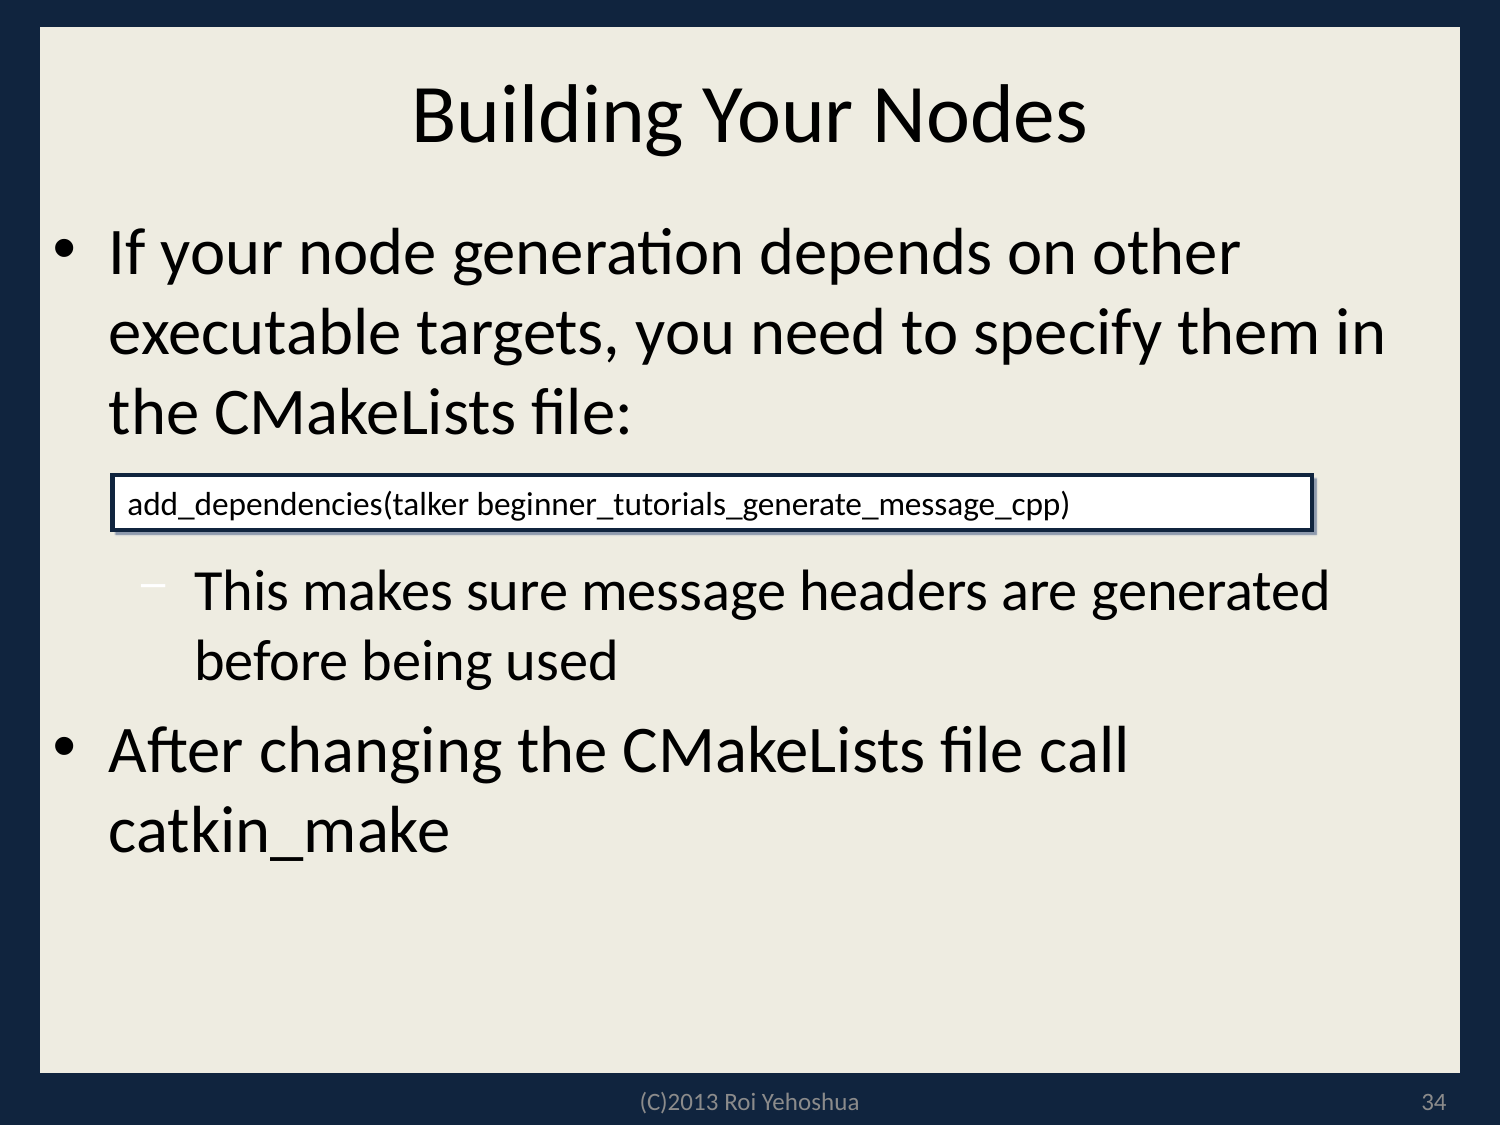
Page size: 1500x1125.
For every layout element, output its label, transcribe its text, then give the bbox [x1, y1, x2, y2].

footer (C)2013 Roi Yehoshua [512, 1074, 988, 1125]
text_box add_dependencies(talker beginner_tutorials_generate_message_cpp) [112, 474, 1313, 530]
title Building Your Nodes [37, 31, 1463, 188]
list If your node generation depends on other executable targets, you need to specify them in the CMakeLists file: This makes sure message headers are generated before being used After changing the CMakeLists file call catkin_make [37, 200, 1463, 1080]
slide_number <number> [1111, 1080, 1462, 1125]
